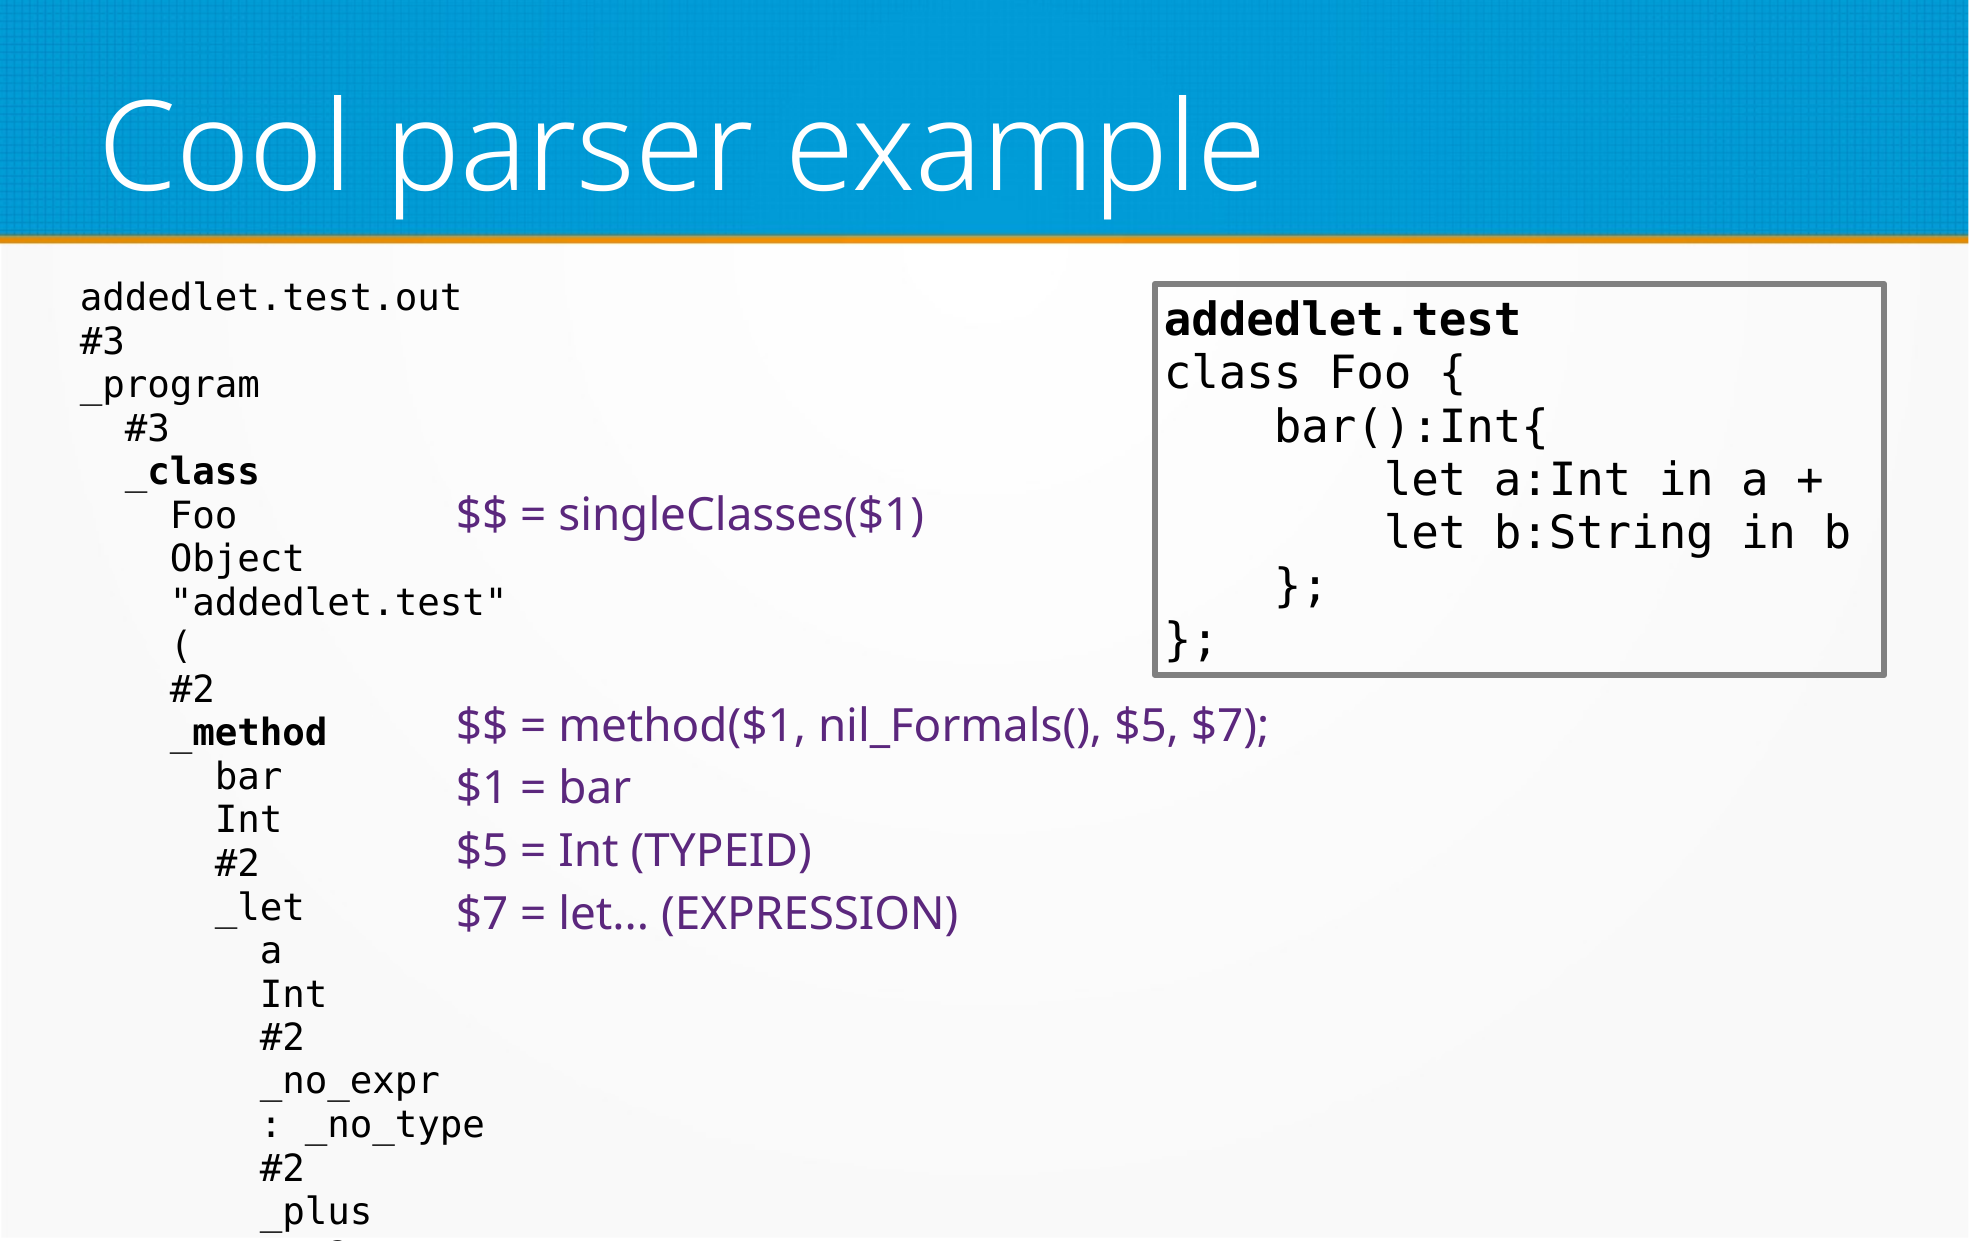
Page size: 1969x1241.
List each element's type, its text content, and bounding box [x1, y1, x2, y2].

text_box $$ = method($1, nil_Formals(), $5, $7); $1 = bar $5 = Int (TYPEID) $7 = let... (EXPRESSION) [450, 705, 1369, 931]
title Cool parser example [98, 19, 1870, 227]
picture [0, 233, 1969, 1241]
text_box addedlet.test.out #3 _program #3 _class Foo Object "addedlet.test" ( #2 _method bar Int #2 _let a Int #2 _no_expr : _no_type #2 _plus #2 _object a : _no_type #2 [73, 270, 856, 1241]
text_box $$ = singleClasses($1) [450, 480, 989, 546]
text_box addedlet.test class Foo { bar():Int{ let a:Int in a + let b:String in b }; }; [1155, 283, 1885, 676]
